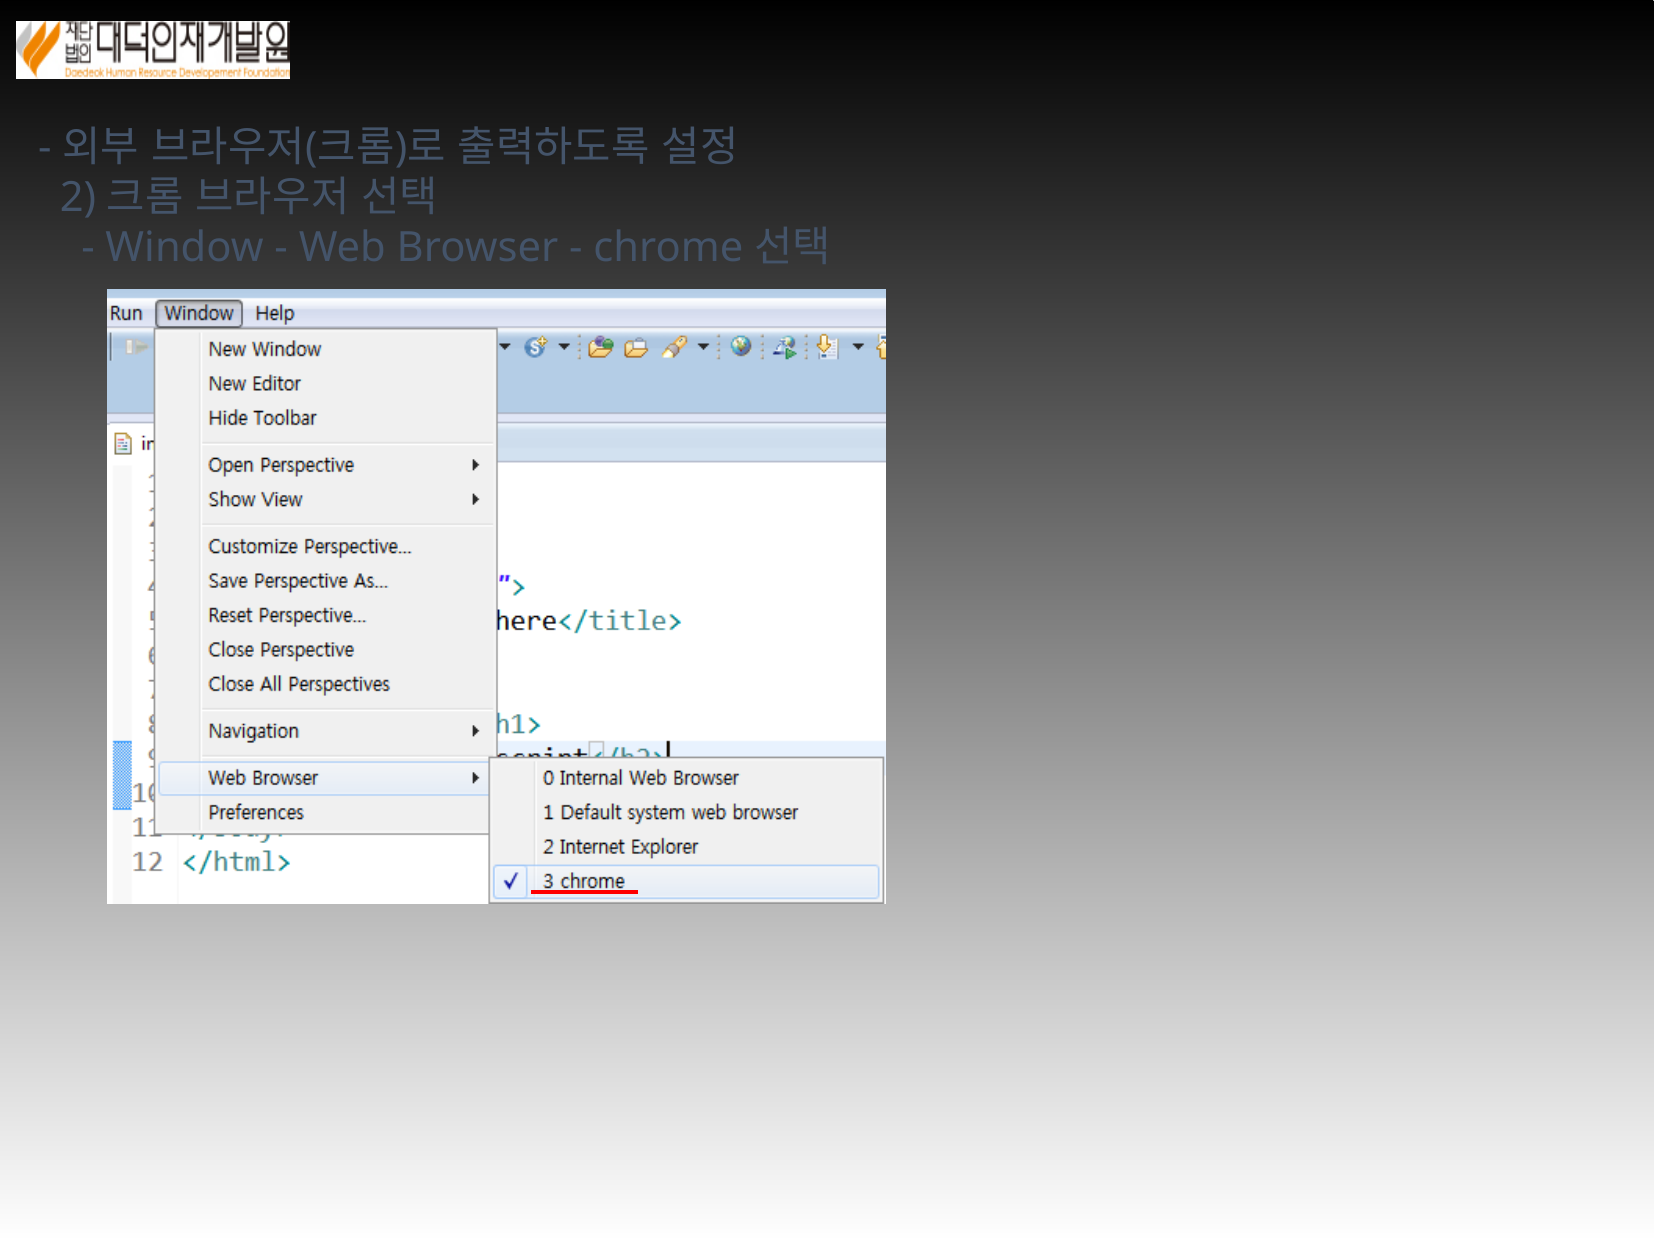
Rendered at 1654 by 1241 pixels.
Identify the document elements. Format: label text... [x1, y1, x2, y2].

picture [16, 21, 290, 79]
picture [107, 289, 886, 904]
text_box - 외부 브라우저(크롬)로 출력하도록 설정 2) 크롬 브라우저 선택 - Window - Web Browser - chrome 선택 [23, 112, 957, 278]
